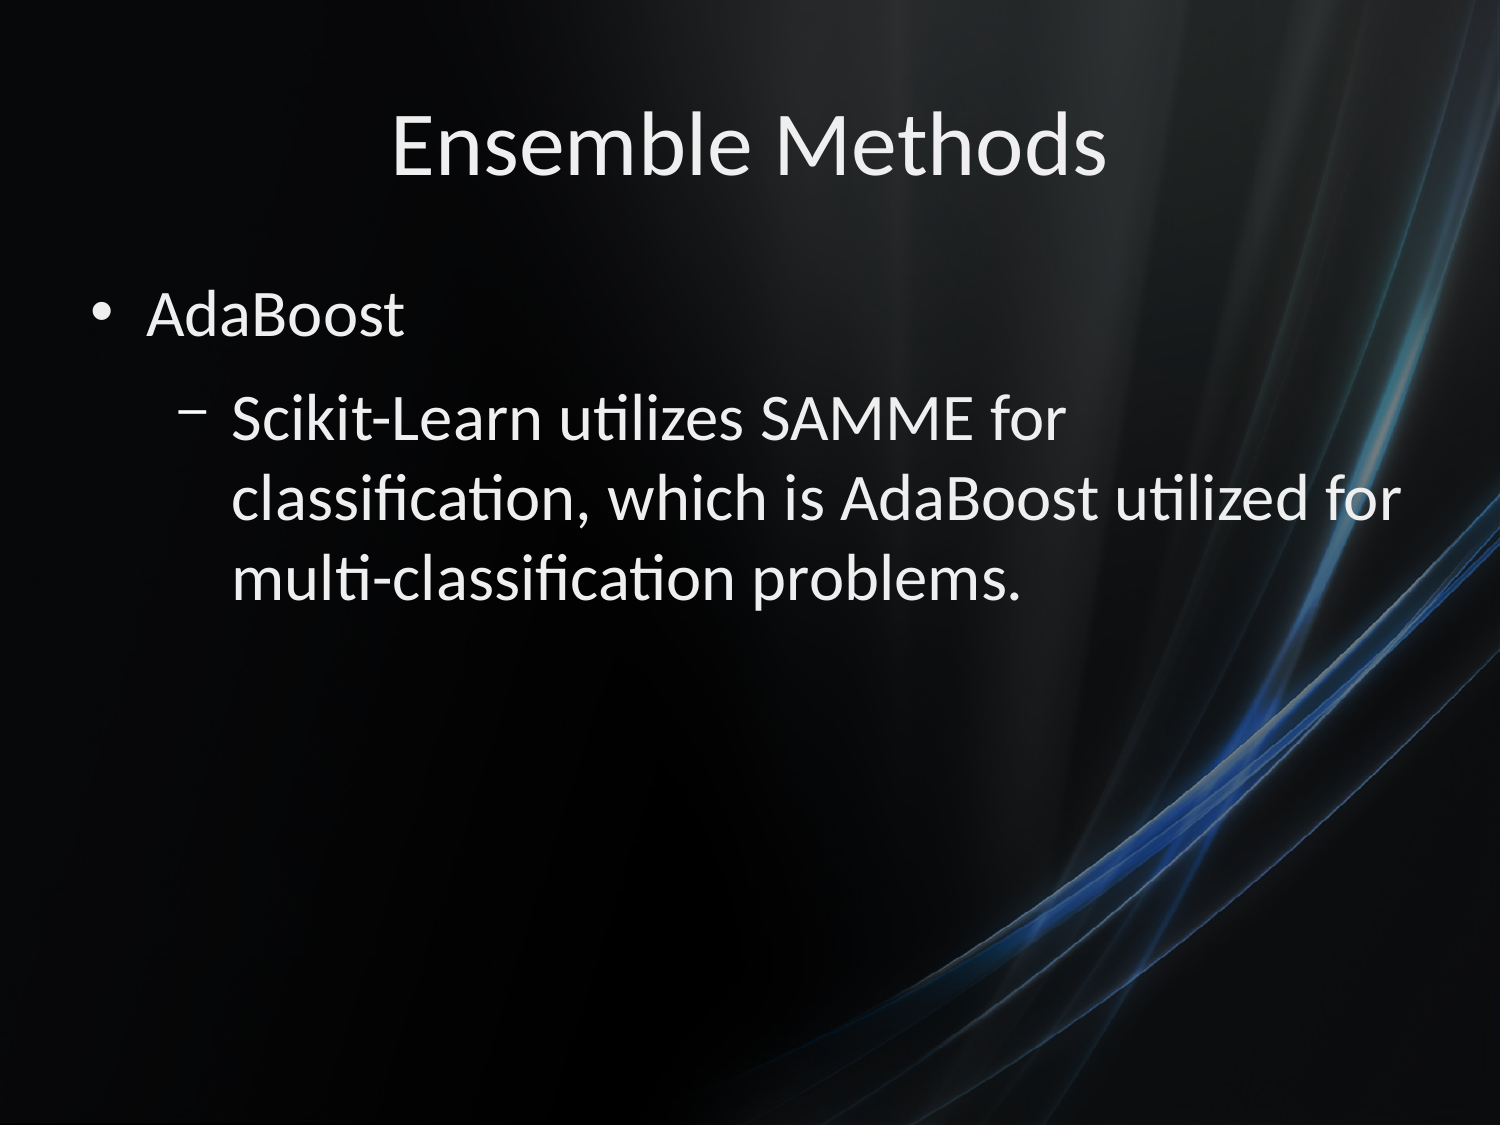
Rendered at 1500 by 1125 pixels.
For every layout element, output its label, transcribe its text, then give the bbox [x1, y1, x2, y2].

title Ensemble Methods [75, 45, 1425, 233]
list AdaBoost Scikit-Learn utilizes SAMME for classification, which is AdaBoost utilized for multi-classification problems. [75, 262, 1425, 1005]
picture [0, 0, 1500, 1125]
